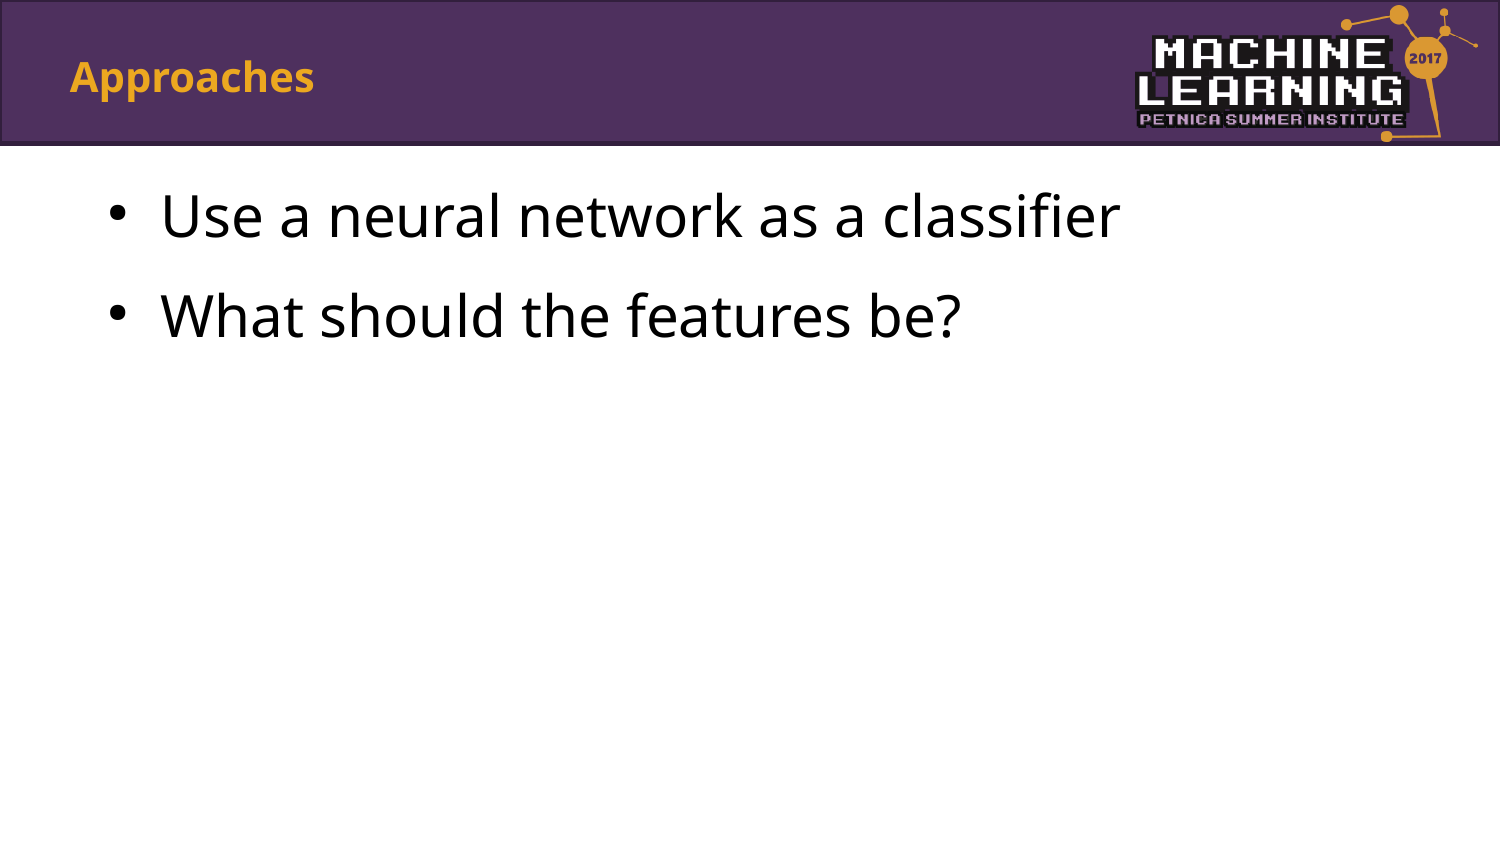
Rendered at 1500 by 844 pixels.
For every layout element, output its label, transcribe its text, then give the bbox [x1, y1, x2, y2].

picture [1125, 5, 1488, 142]
text_box Approaches [54, 43, 1000, 109]
list Use a neural network as a classifier What should the features be? [75, 171, 1425, 800]
